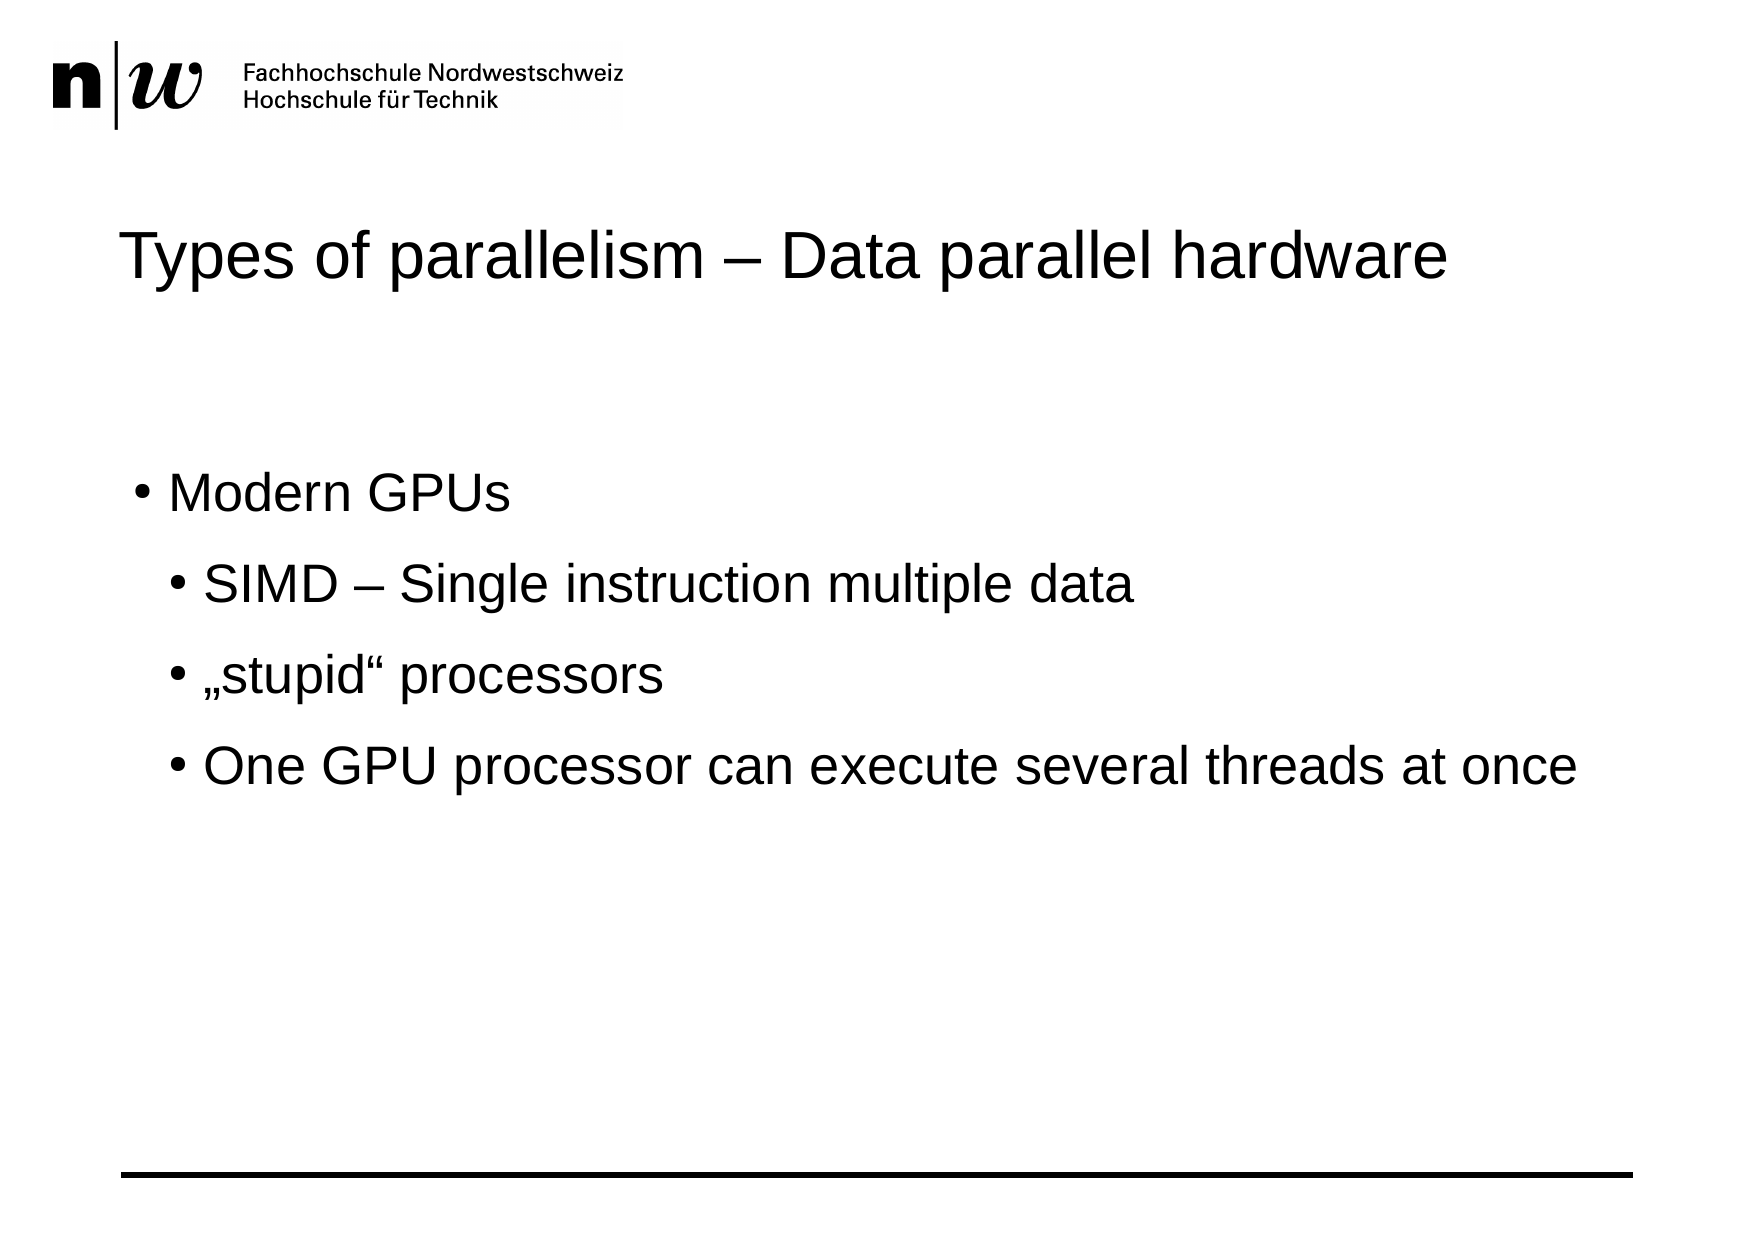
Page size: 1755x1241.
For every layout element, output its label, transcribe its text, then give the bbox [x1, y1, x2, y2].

text_box Modern GPUs SIMD – Single instruction multiple data „stupid“ processors One GPU processor can execute several threads at once [118, 425, 1630, 1146]
text_box Types of parallelism – Data parallel hardware [118, 212, 1606, 296]
picture [53, 41, 623, 130]
